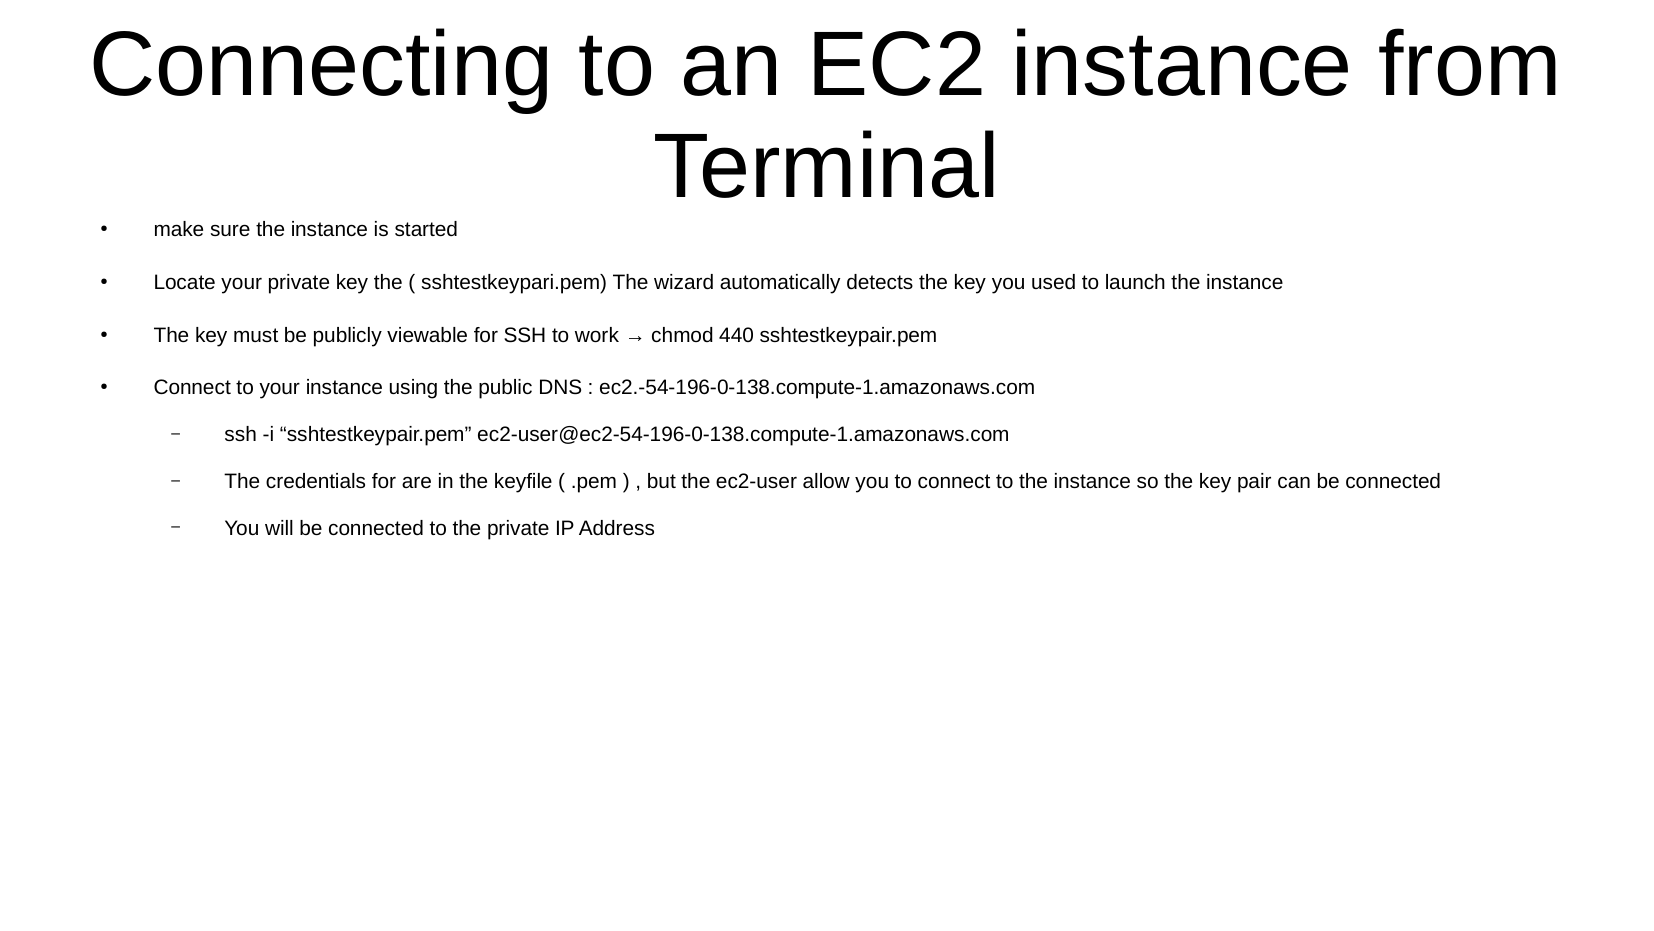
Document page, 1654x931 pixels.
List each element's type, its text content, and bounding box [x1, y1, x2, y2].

title Connecting to an EC2 instance from Terminal [82, 12, 1571, 217]
list make sure the instance is started Locate your private key the ( sshtestkeypari.pem) The wizard automatically detects the key you used to launch the instance The key must be publicly viewable for SSH to work → chmod 440 sshtestkeypair.pem Connect to your instance using the public DNS : ec2.-54-196-0-138.compute-1.amazonaws.com ssh -i “sshtestkeypair.pem” ec2-user@ec2-54-196-0-138.compute-1.amazonaws.com The credentials for are in the keyfile ( .pem ) , but the ec2-user allow you to connect to the instance so the key pair can be connected You will be connected to the private IP Address [82, 217, 1621, 901]
